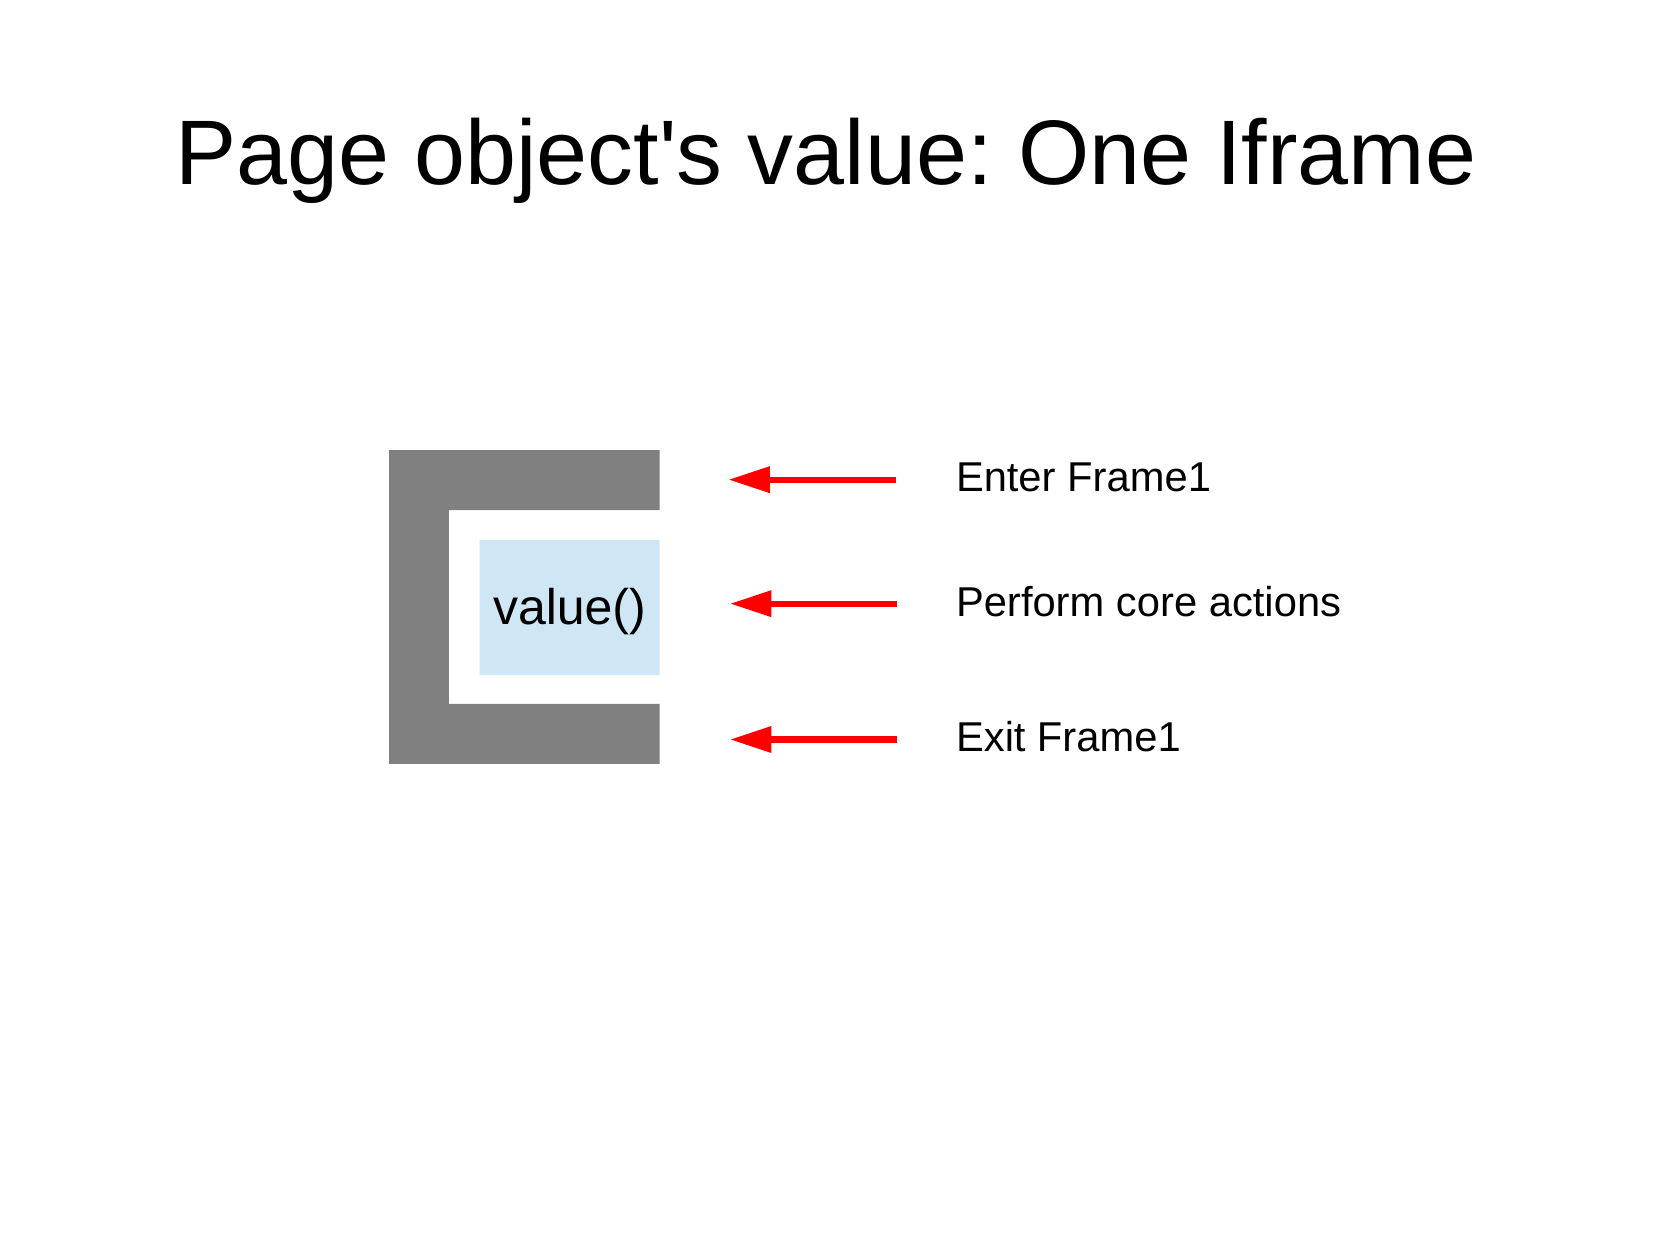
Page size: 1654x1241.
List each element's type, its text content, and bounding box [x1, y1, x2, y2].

text_box value() [479, 540, 660, 676]
text_box Perform core actions [941, 570, 1357, 633]
text_box Exit Frame1 [941, 706, 1196, 769]
text_box Enter Frame1 [941, 446, 1227, 509]
text_box [389, 450, 660, 764]
title Page object's value: One Iframe [82, 49, 1571, 257]
